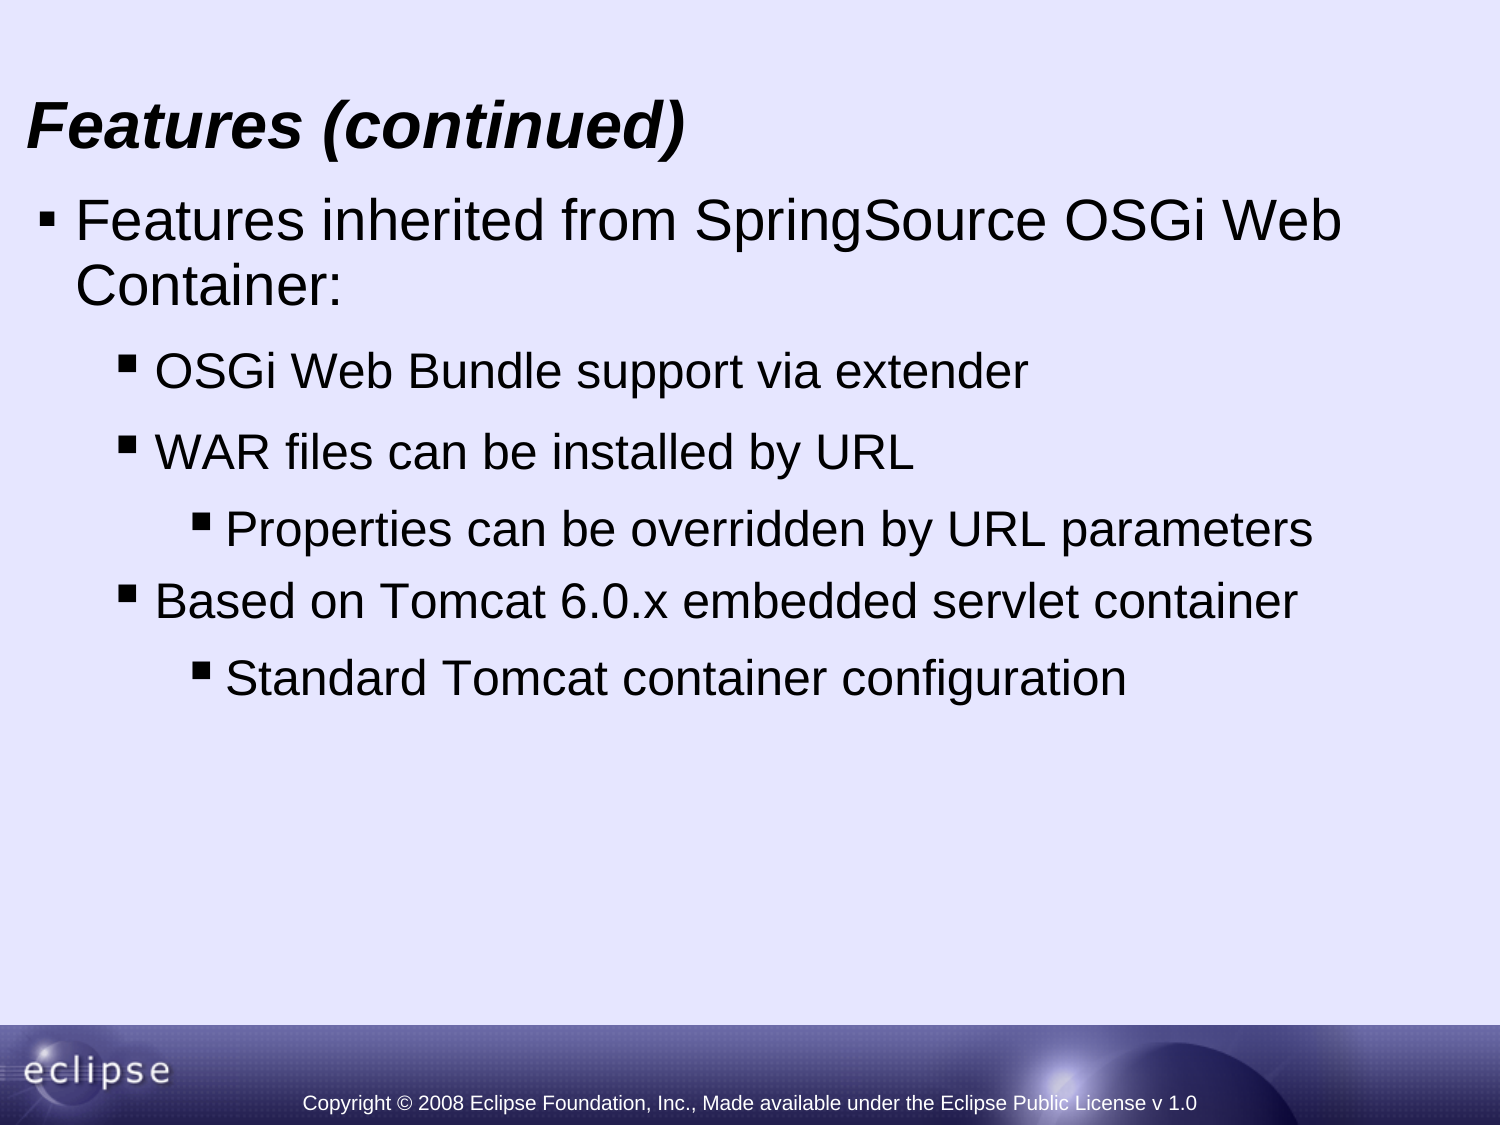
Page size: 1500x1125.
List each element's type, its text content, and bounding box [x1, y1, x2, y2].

title Features (continued) [26, 90, 1474, 166]
picture [0, 1025, 1500, 1125]
list Features inherited from SpringSource OSGi Web Container: OSGi Web Bundle support via extender WAR files can be installed by URL Properties can be overridden by URL parameters Based on Tomcat 6.0.x embedded servlet container Standard Tomcat container configuration [37, 187, 1463, 1006]
